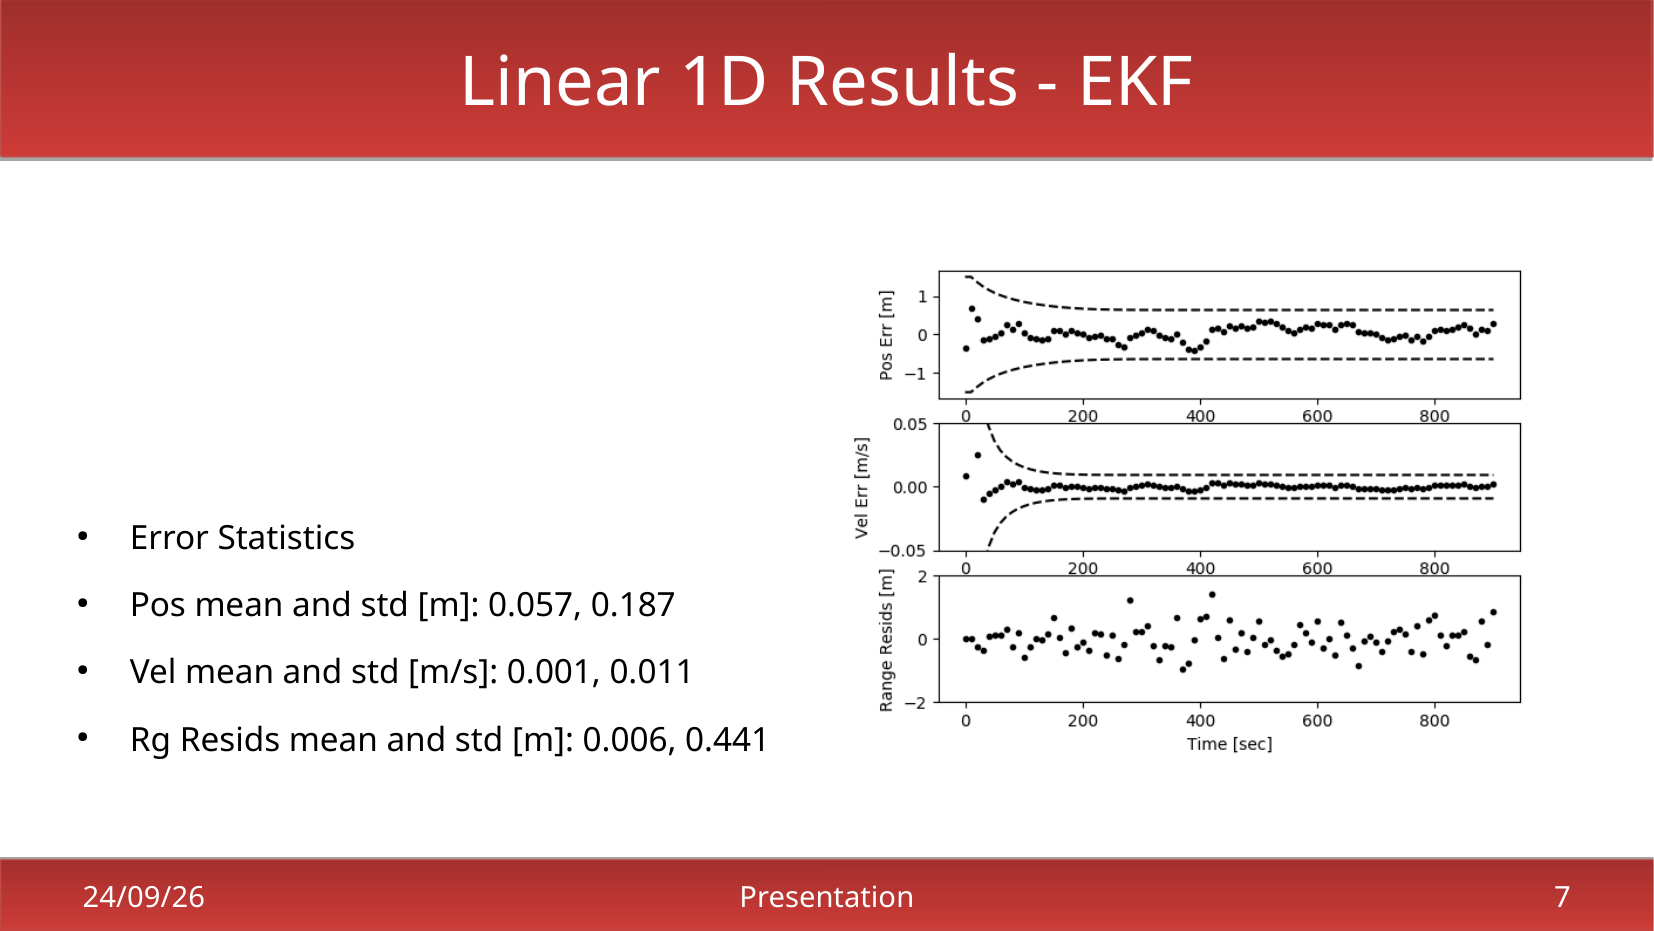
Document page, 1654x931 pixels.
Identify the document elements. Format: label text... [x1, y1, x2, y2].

list Error Statistics Pos mean and std [m]: 0.057, 0.187 Vel mean and std [m/s]: 0.001, 0.011 Rg Resids mean and std [m]: 0.006, 0.441 [59, 177, 809, 792]
picture [845, 204, 1595, 764]
picture [0, 0, 1654, 161]
title Linear 1D Results - EKF [59, 23, 1595, 133]
picture [0, 857, 1654, 931]
